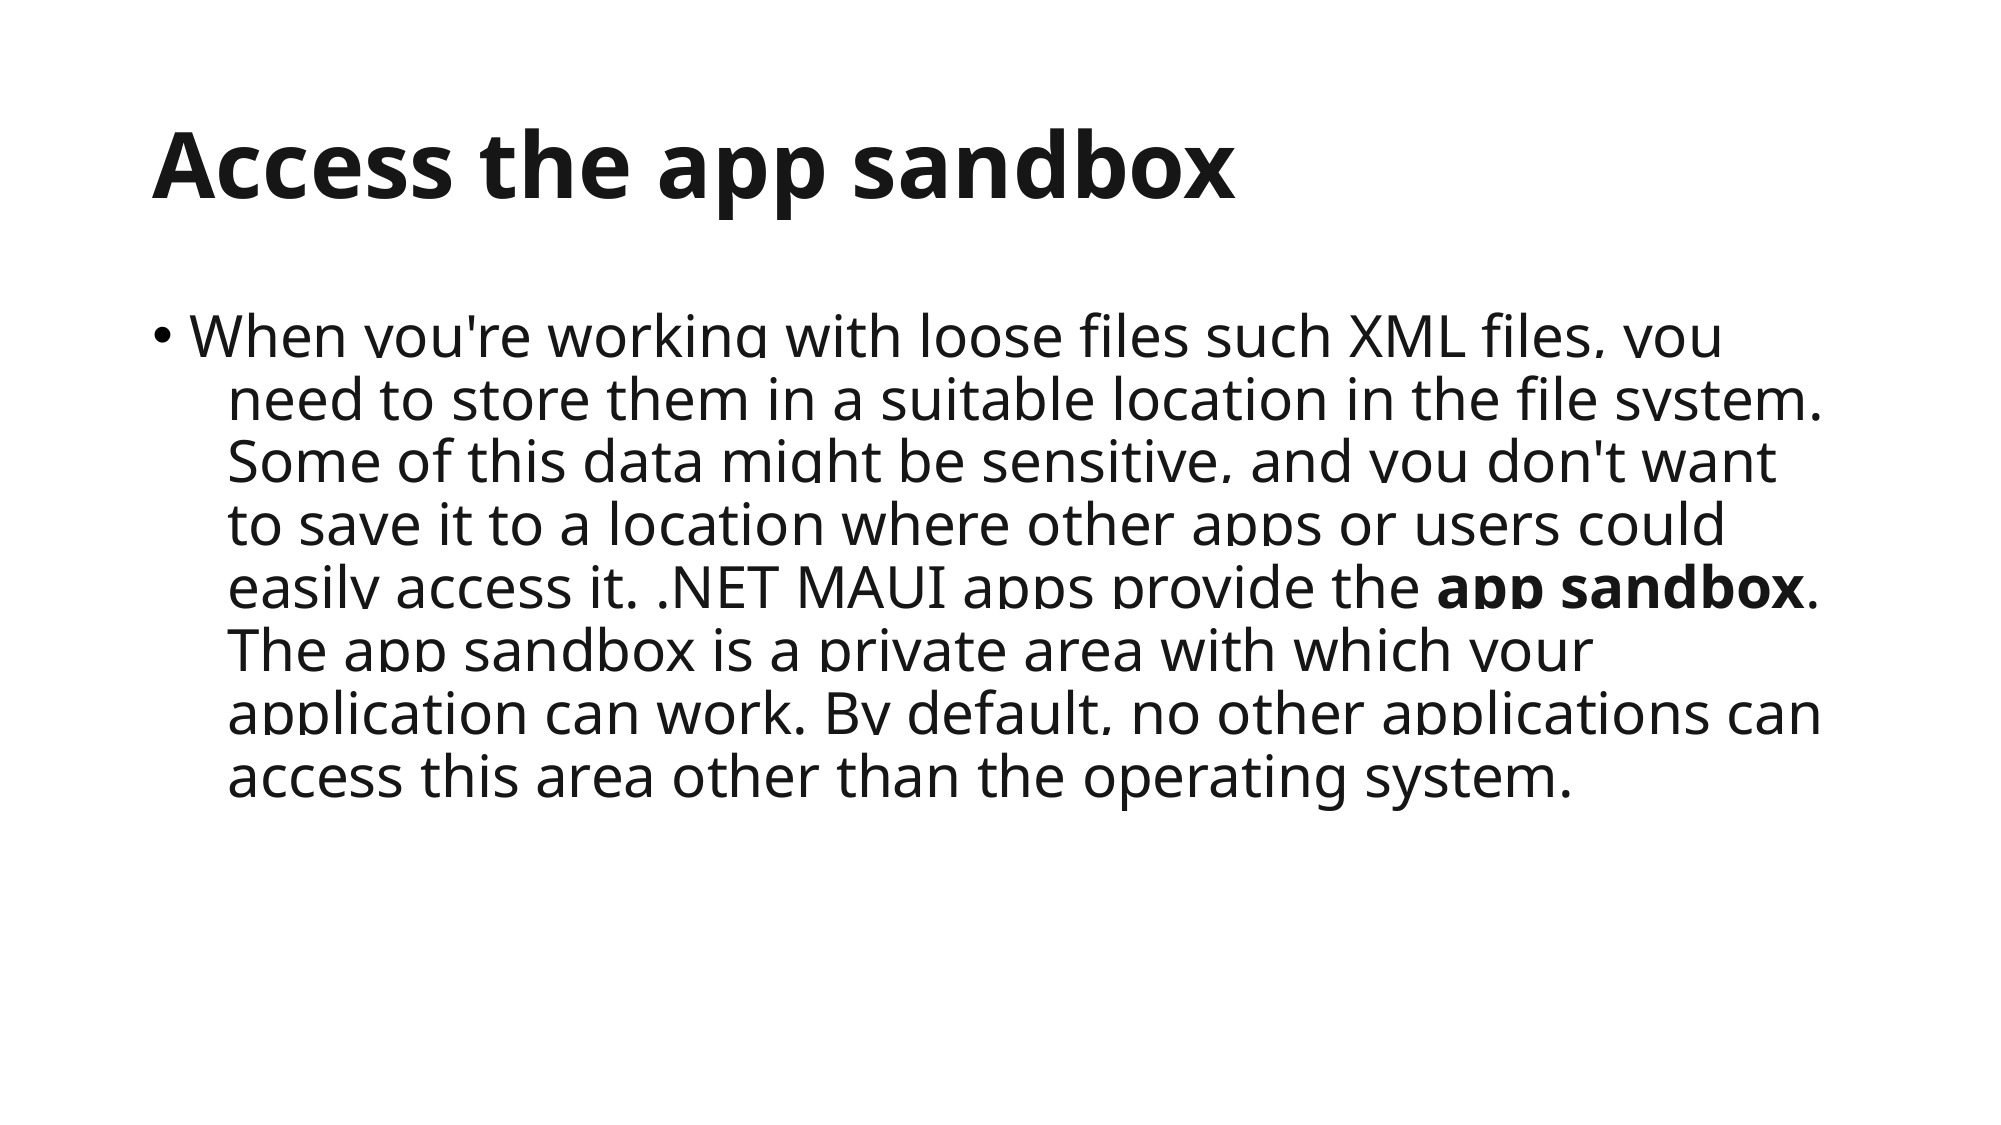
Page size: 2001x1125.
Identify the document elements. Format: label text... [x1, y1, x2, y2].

title Access the app sandbox [137, 59, 1863, 278]
list When you're working with loose files such XML files, you need to store them in a suitable location in the file system. Some of this data might be sensitive, and you don't want to save it to a location where other apps or users could easily access it. .NET MAUI apps provide the app sandbox. The app sandbox is a private area with which your application can work. By default, no other applications can access this area other than the operating system. [137, 299, 1863, 1014]
